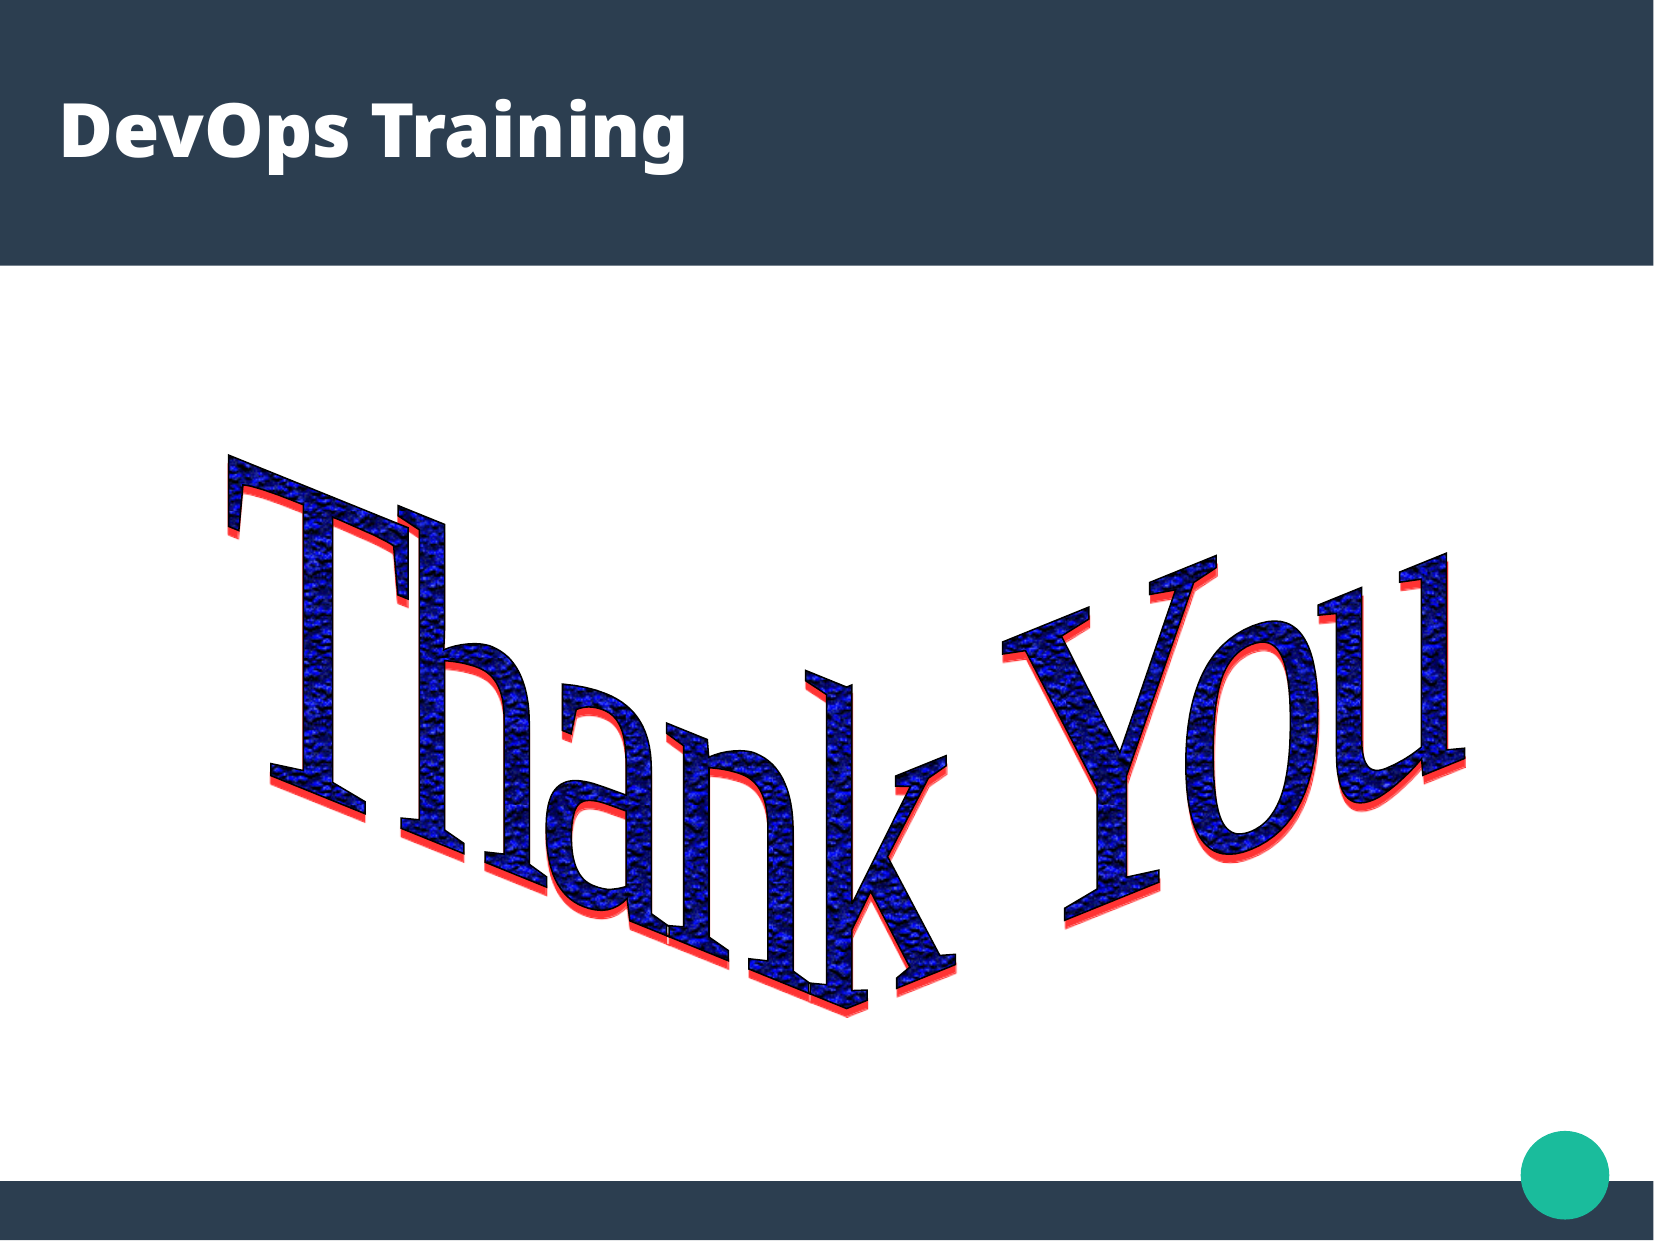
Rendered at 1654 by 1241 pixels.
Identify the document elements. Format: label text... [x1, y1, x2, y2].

text_box Thank You [1318, 553, 1465, 803]
text_box Thank You [1185, 621, 1318, 855]
text_box Thank You [546, 670, 956, 1009]
text_box Thank You [228, 455, 409, 814]
title DevOps Training [59, 49, 1595, 207]
text_box Thank You [398, 505, 547, 888]
text_box Thank You [1002, 555, 1217, 921]
